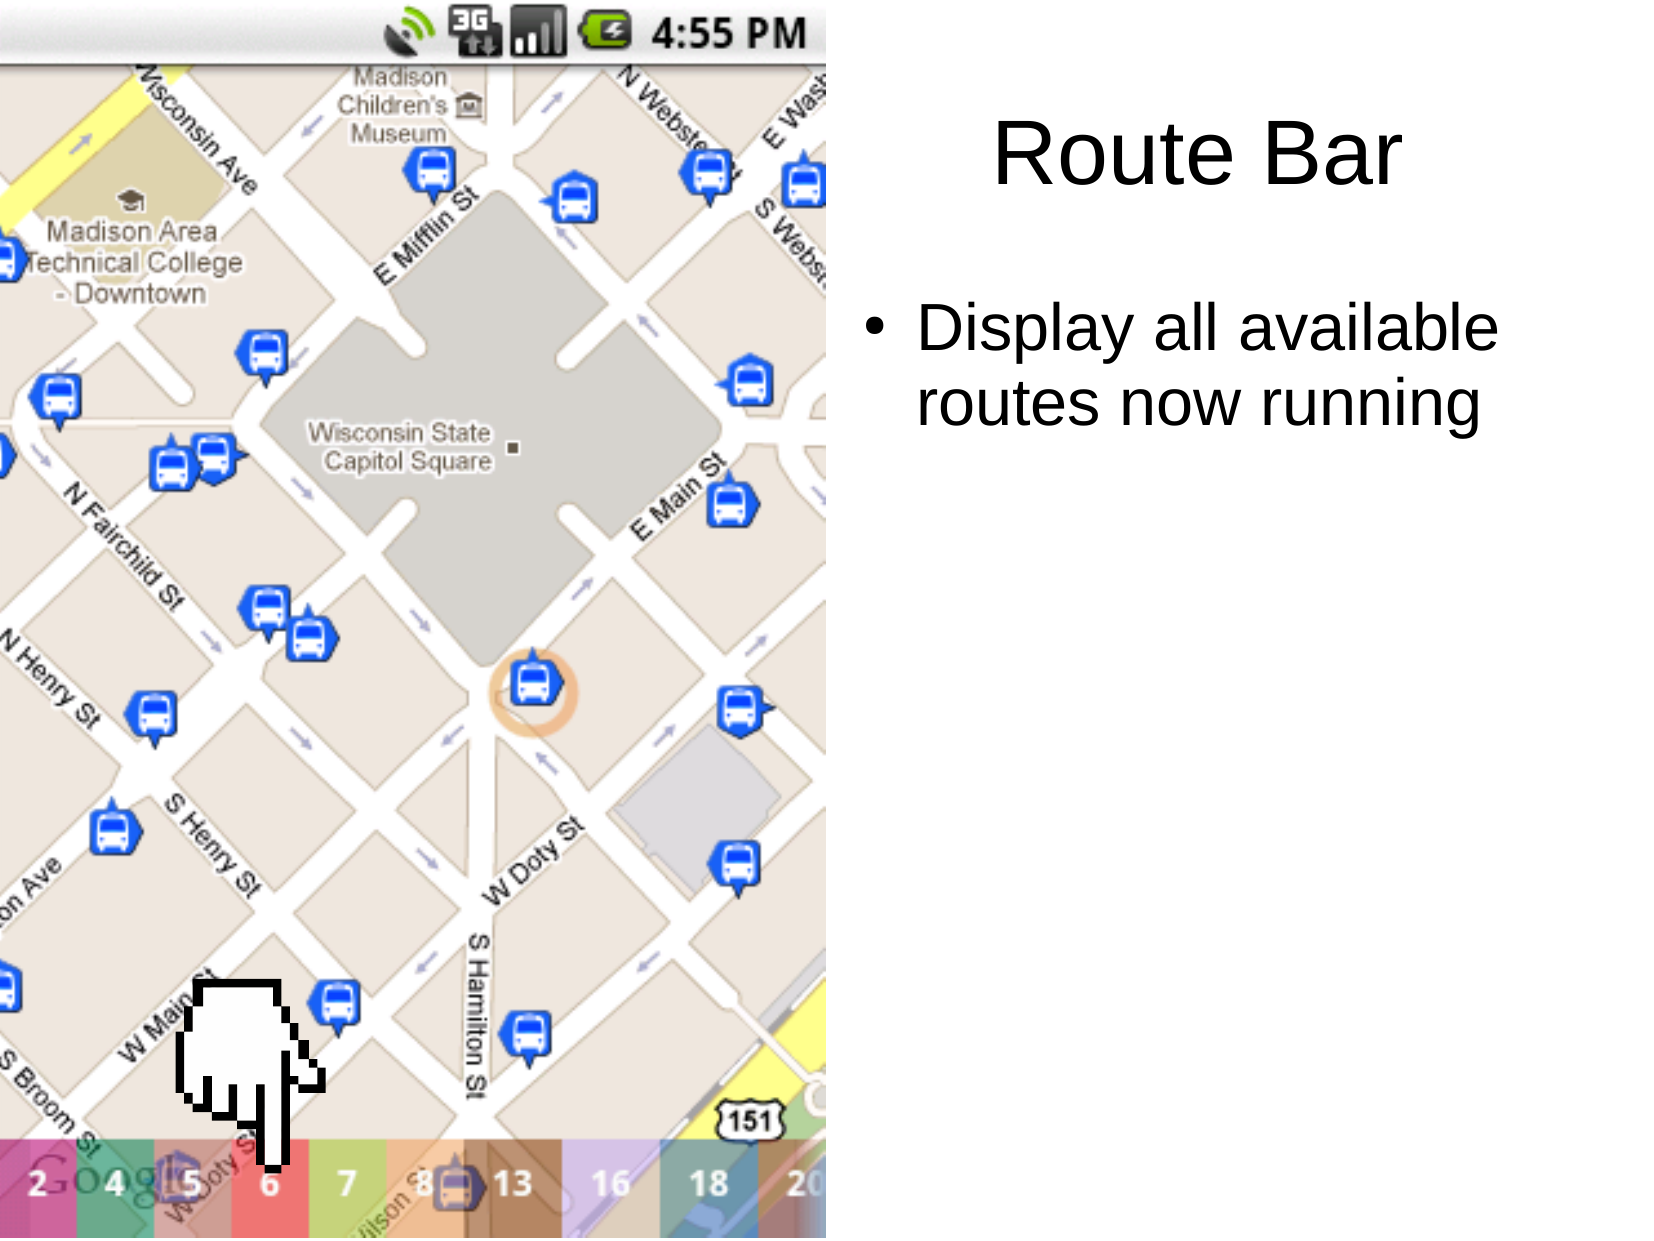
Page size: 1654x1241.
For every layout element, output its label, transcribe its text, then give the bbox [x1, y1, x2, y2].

list Display all available routes now running [845, 290, 1572, 1109]
title Route Bar [825, 49, 1571, 257]
picture [0, 0, 826, 1238]
